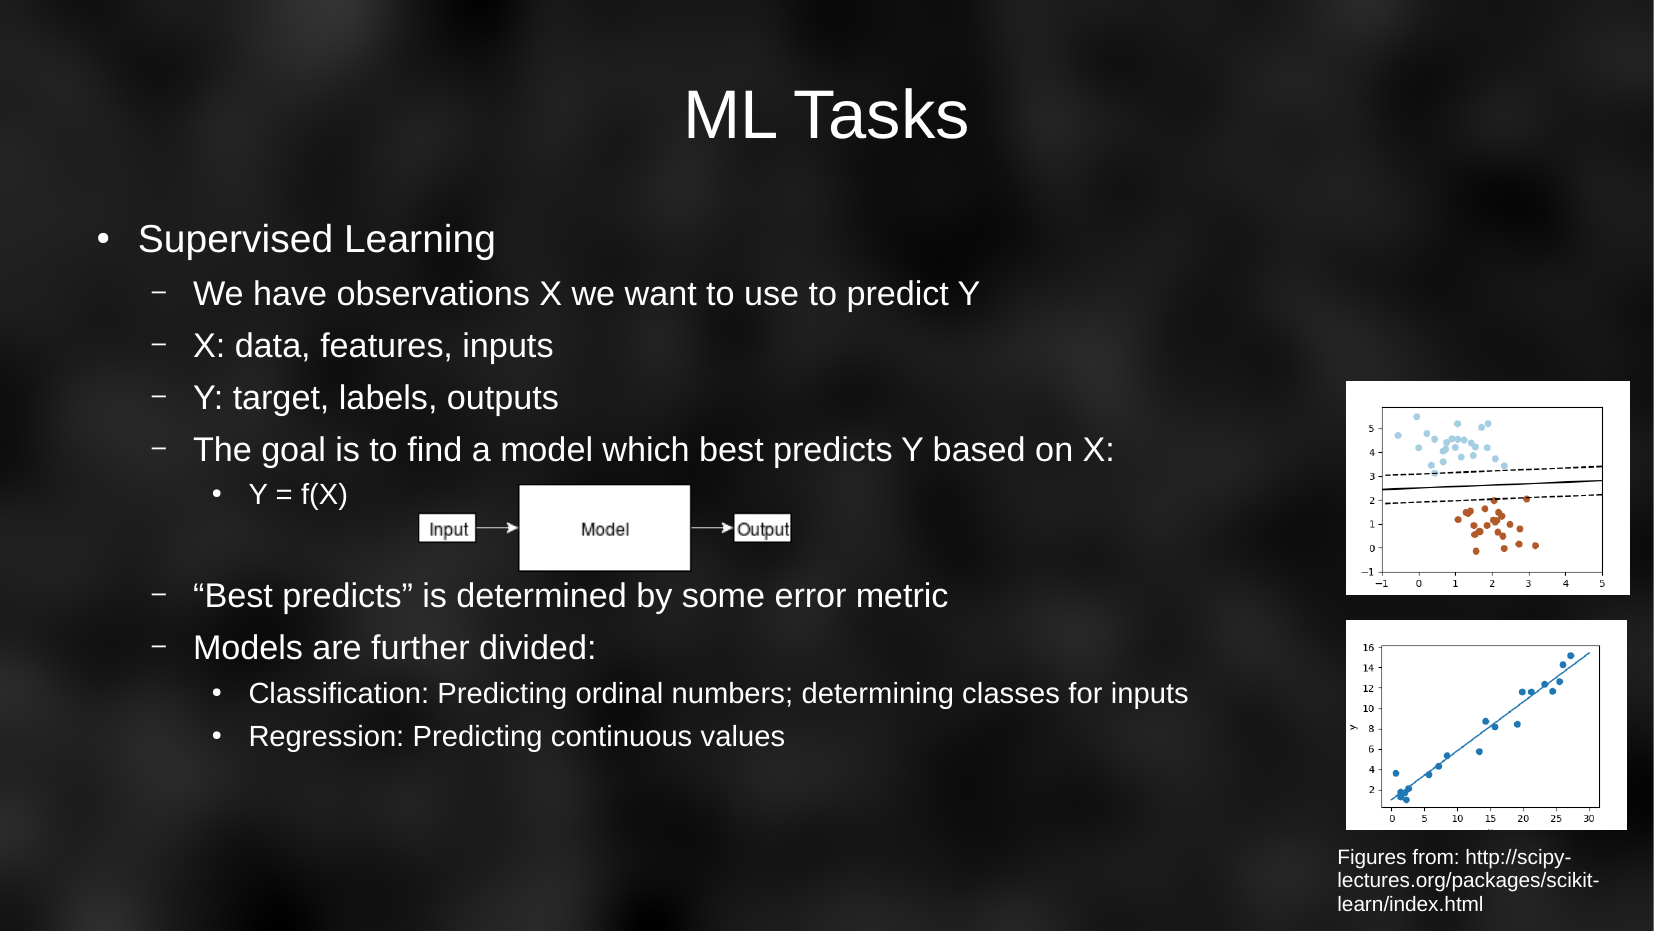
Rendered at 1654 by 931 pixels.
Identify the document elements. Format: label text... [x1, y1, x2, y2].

picture [0, 0, 1654, 931]
text_box Figures from: http://scipy-lectures.org/packages/scikit-learn/index.html [1322, 838, 1642, 931]
title ML Tasks [82, 37, 1571, 193]
list Supervised Learning We have observations X we want to use to predict Y X: data, features, inputs Y: target, labels, outputs The goal is to find a model which best predicts Y based on X: Y = f(X) “Best predicts” is determined by some error metric Models are further divided: Classification: Predicting ordinal numbers; determining classes for inputs Regression: Predicting continuous values [82, 217, 1571, 758]
